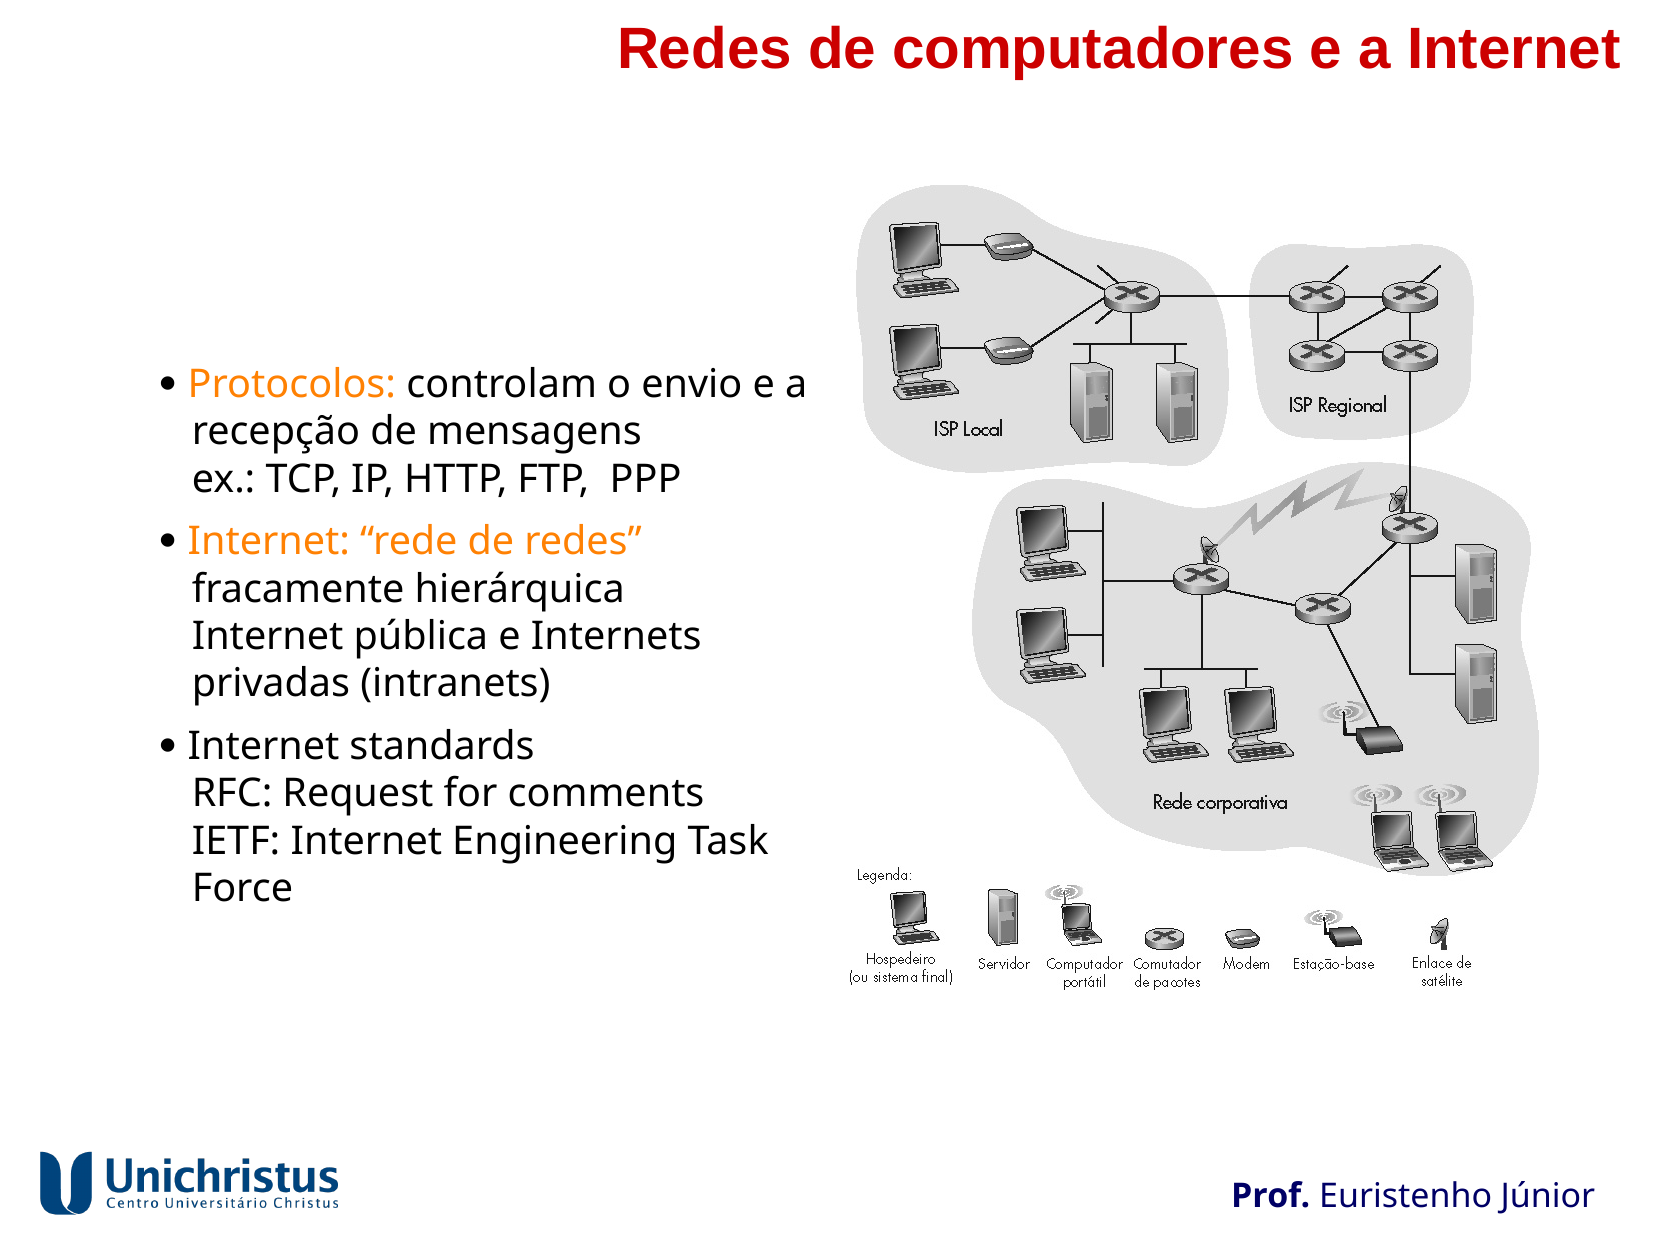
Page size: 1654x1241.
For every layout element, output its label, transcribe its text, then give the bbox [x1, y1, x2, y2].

text_box Prof. Euristenho Júnior [1216, 1163, 1654, 1224]
list  Protocolos: controlam o envio e a recepção de mensagens ex.: TCP, IP, HTTP, FTP, PPP  Internet: “rede de redes” fracamente hierárquica Internet pública e Internets privadas (intranets)  Internet standards RFC: Request for comments IETF: Internet Engineering Task Force [75, 350, 861, 938]
picture [849, 185, 1539, 990]
picture [35, 1148, 343, 1217]
text_box Redes de computadores e a Internet [602, 8, 1637, 154]
